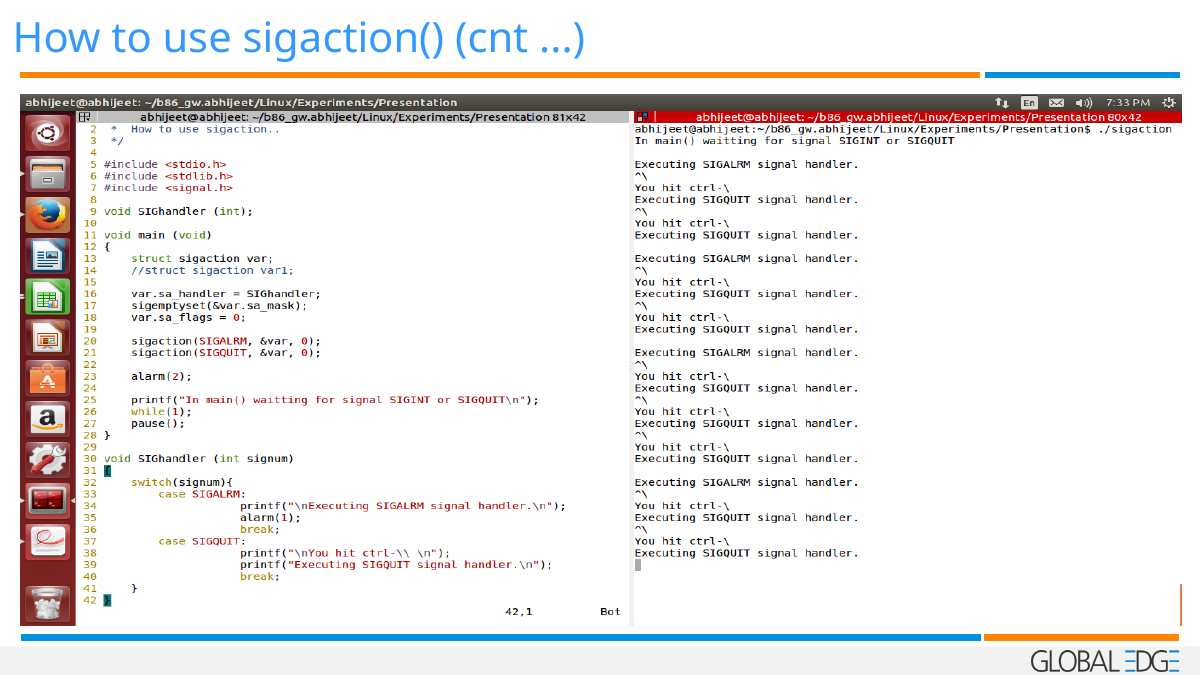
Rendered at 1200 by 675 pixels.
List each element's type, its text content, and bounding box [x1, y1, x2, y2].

title How to use sigaction() (cnt ...) [12, 9, 1088, 63]
picture [1031, 650, 1179, 672]
picture [20, 94, 1182, 626]
